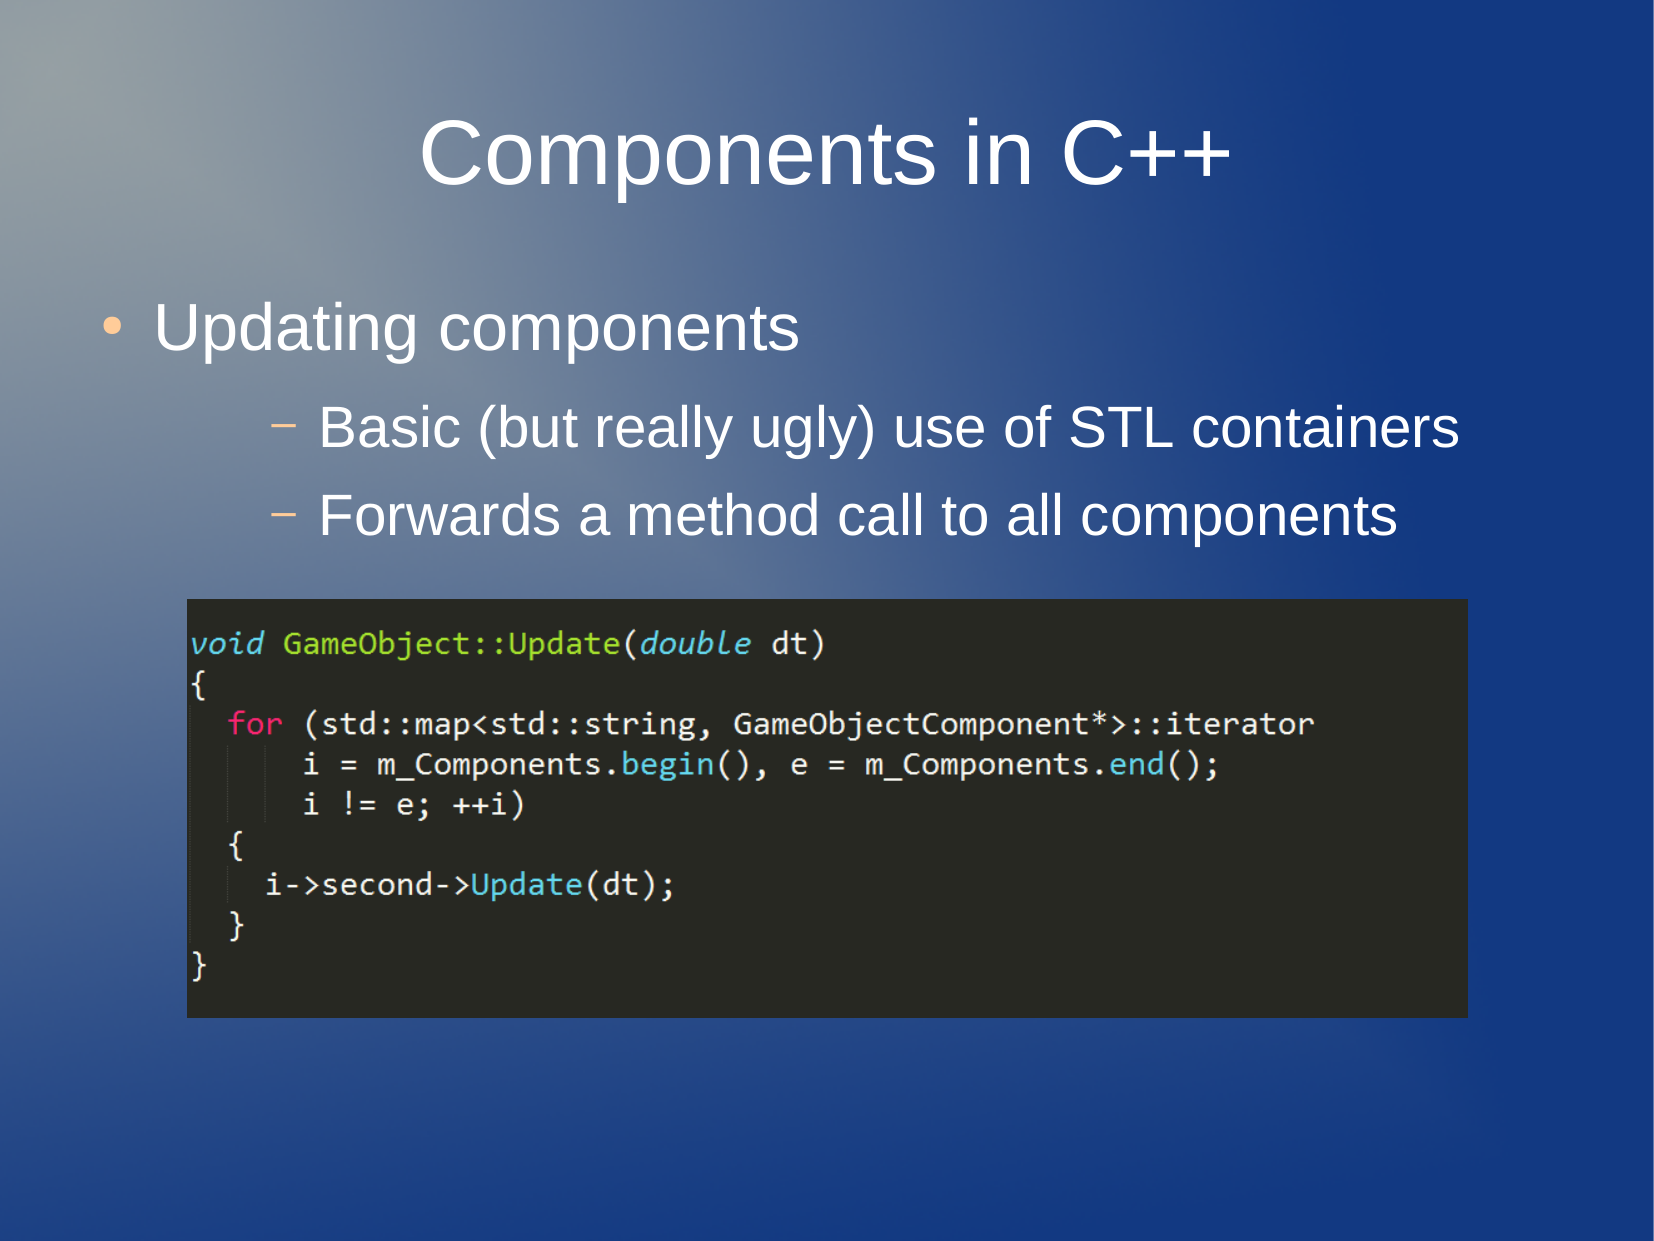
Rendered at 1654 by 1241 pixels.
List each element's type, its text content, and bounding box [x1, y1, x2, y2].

list Updating components Basic (but really ugly) use of STL containers Forwards a method call to all components [82, 290, 1571, 1109]
picture [0, 0, 1654, 1241]
title Components in C++ [82, 49, 1571, 257]
